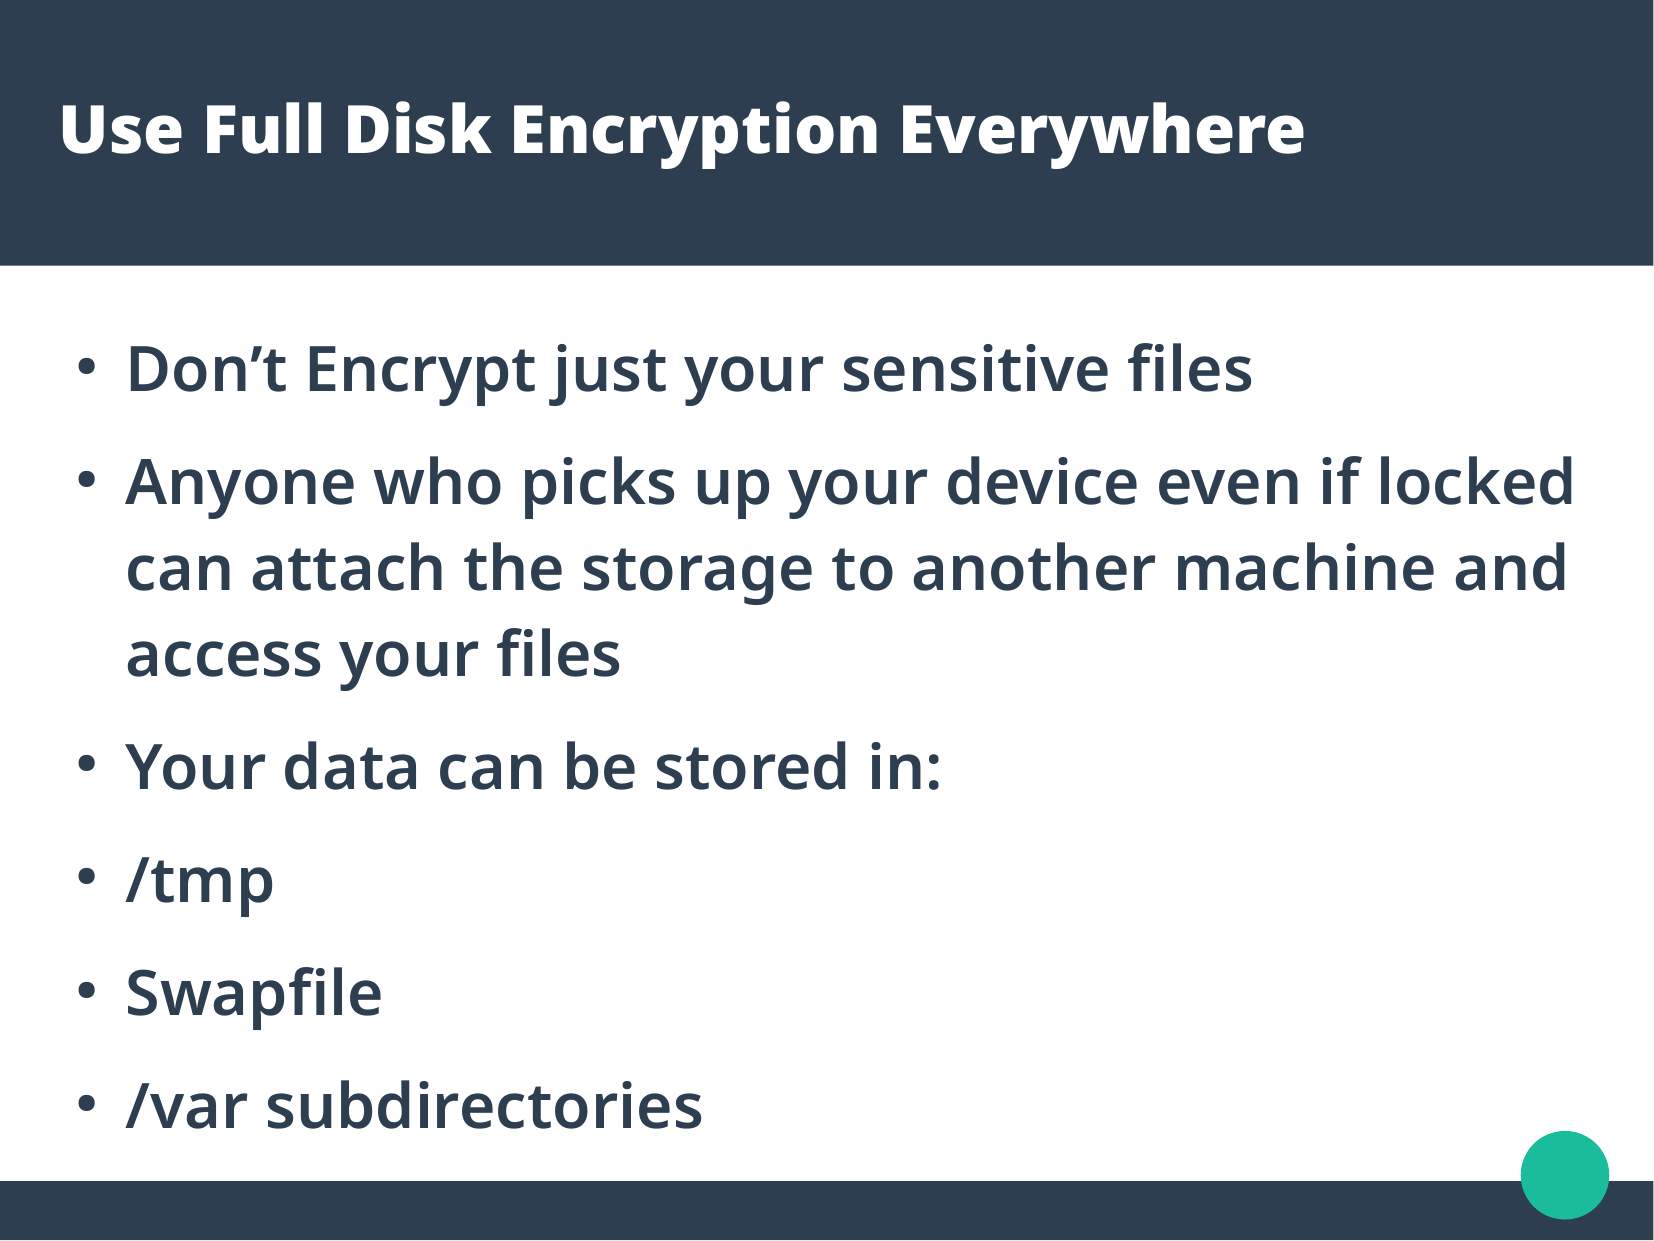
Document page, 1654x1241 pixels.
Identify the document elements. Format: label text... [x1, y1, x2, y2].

list Don’t Encrypt just your sensitive files Anyone who picks up your device even if locked can attach the storage to another machine and access your files Your data can be stored in: /tmp Swapfile /var subdirectories [59, 324, 1595, 1152]
title Use Full Disk Encryption Everywhere [59, 49, 1595, 207]
